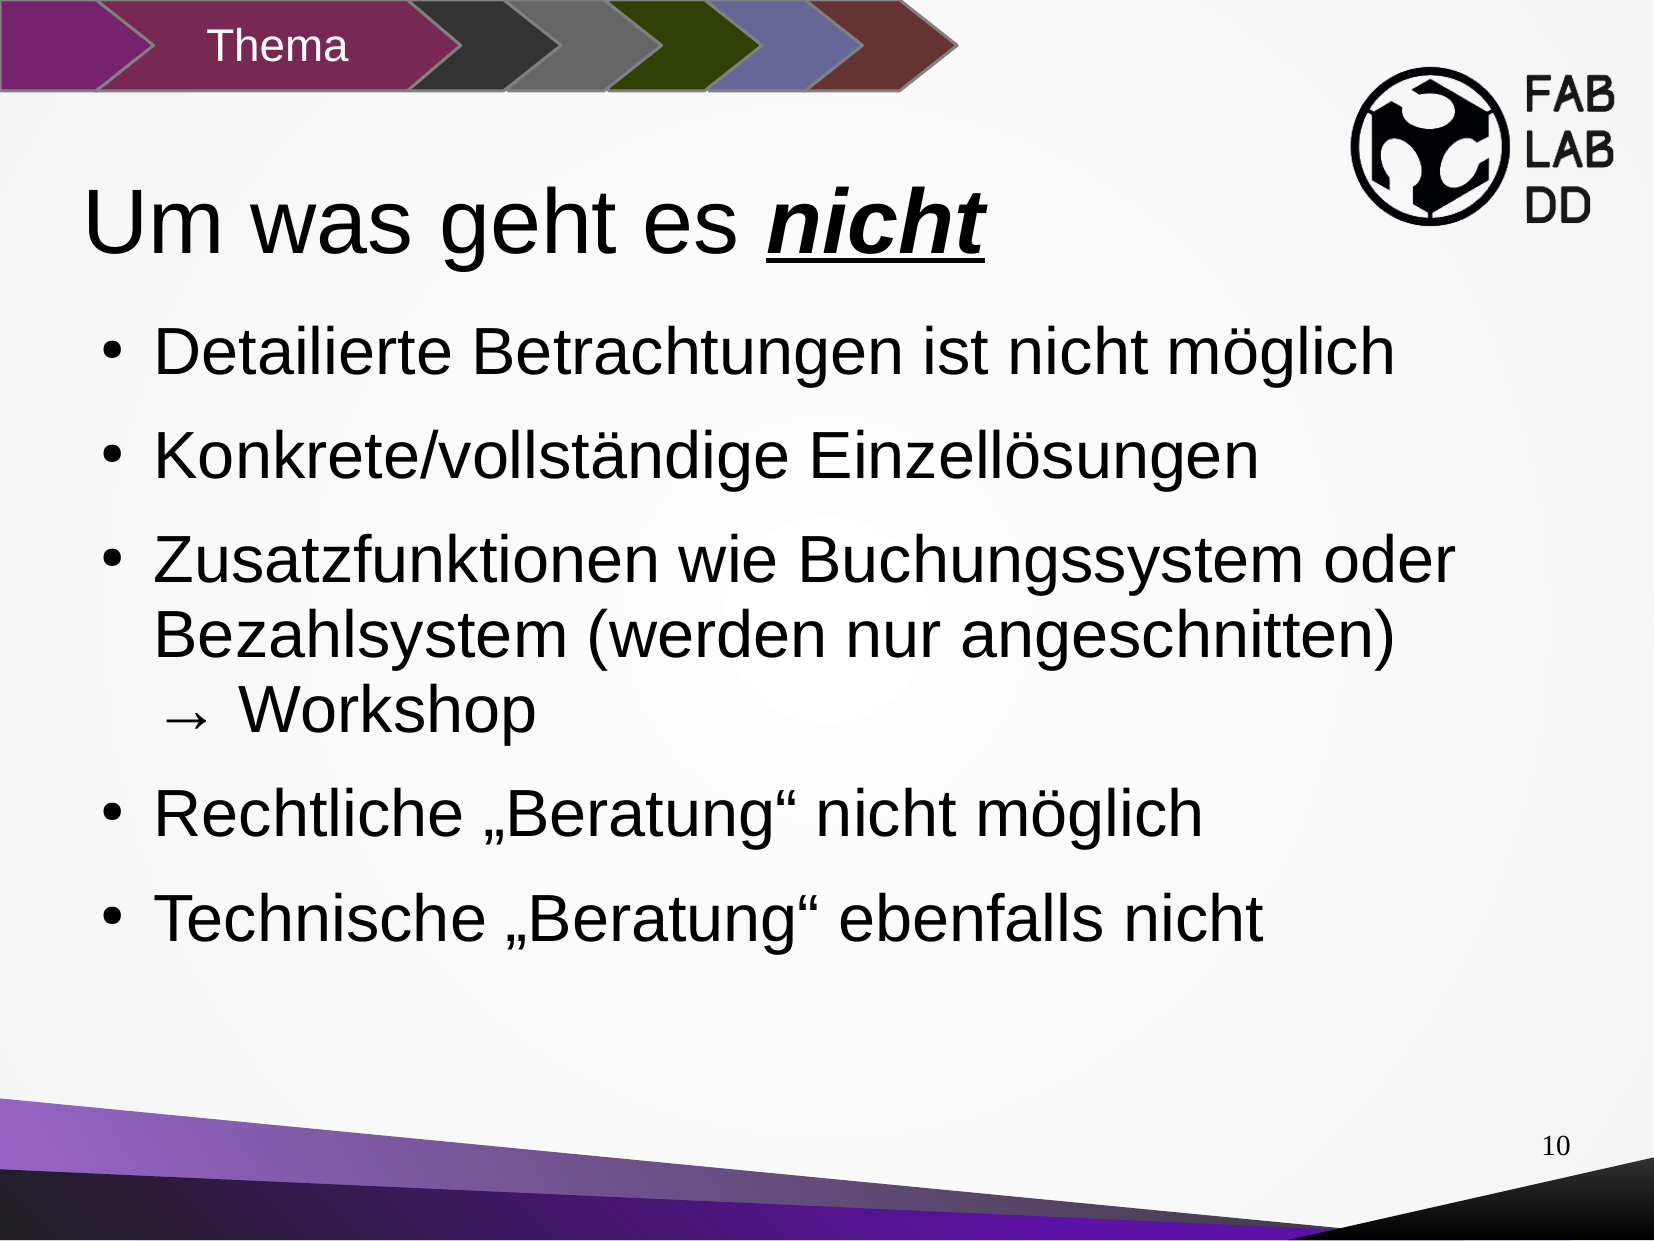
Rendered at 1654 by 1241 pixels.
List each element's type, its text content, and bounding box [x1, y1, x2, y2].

text_box [0, 0, 154, 91]
text_box [409, 0, 958, 91]
list Detailierte Betrachtungen ist nicht möglich Konkrete/vollständige Einzellösungen Zusatzfunktionen wie Buchungssystem oder Bezahlsystem (werden nur angeschnitten) → Workshop Rechtliche „Beratung“ nicht möglich Technische „Beratung“ ebenfalls nicht [82, 313, 1538, 1034]
title Um was geht es nicht [82, 118, 1300, 313]
text_box Thema [98, 0, 461, 91]
picture [1324, 36, 1642, 257]
